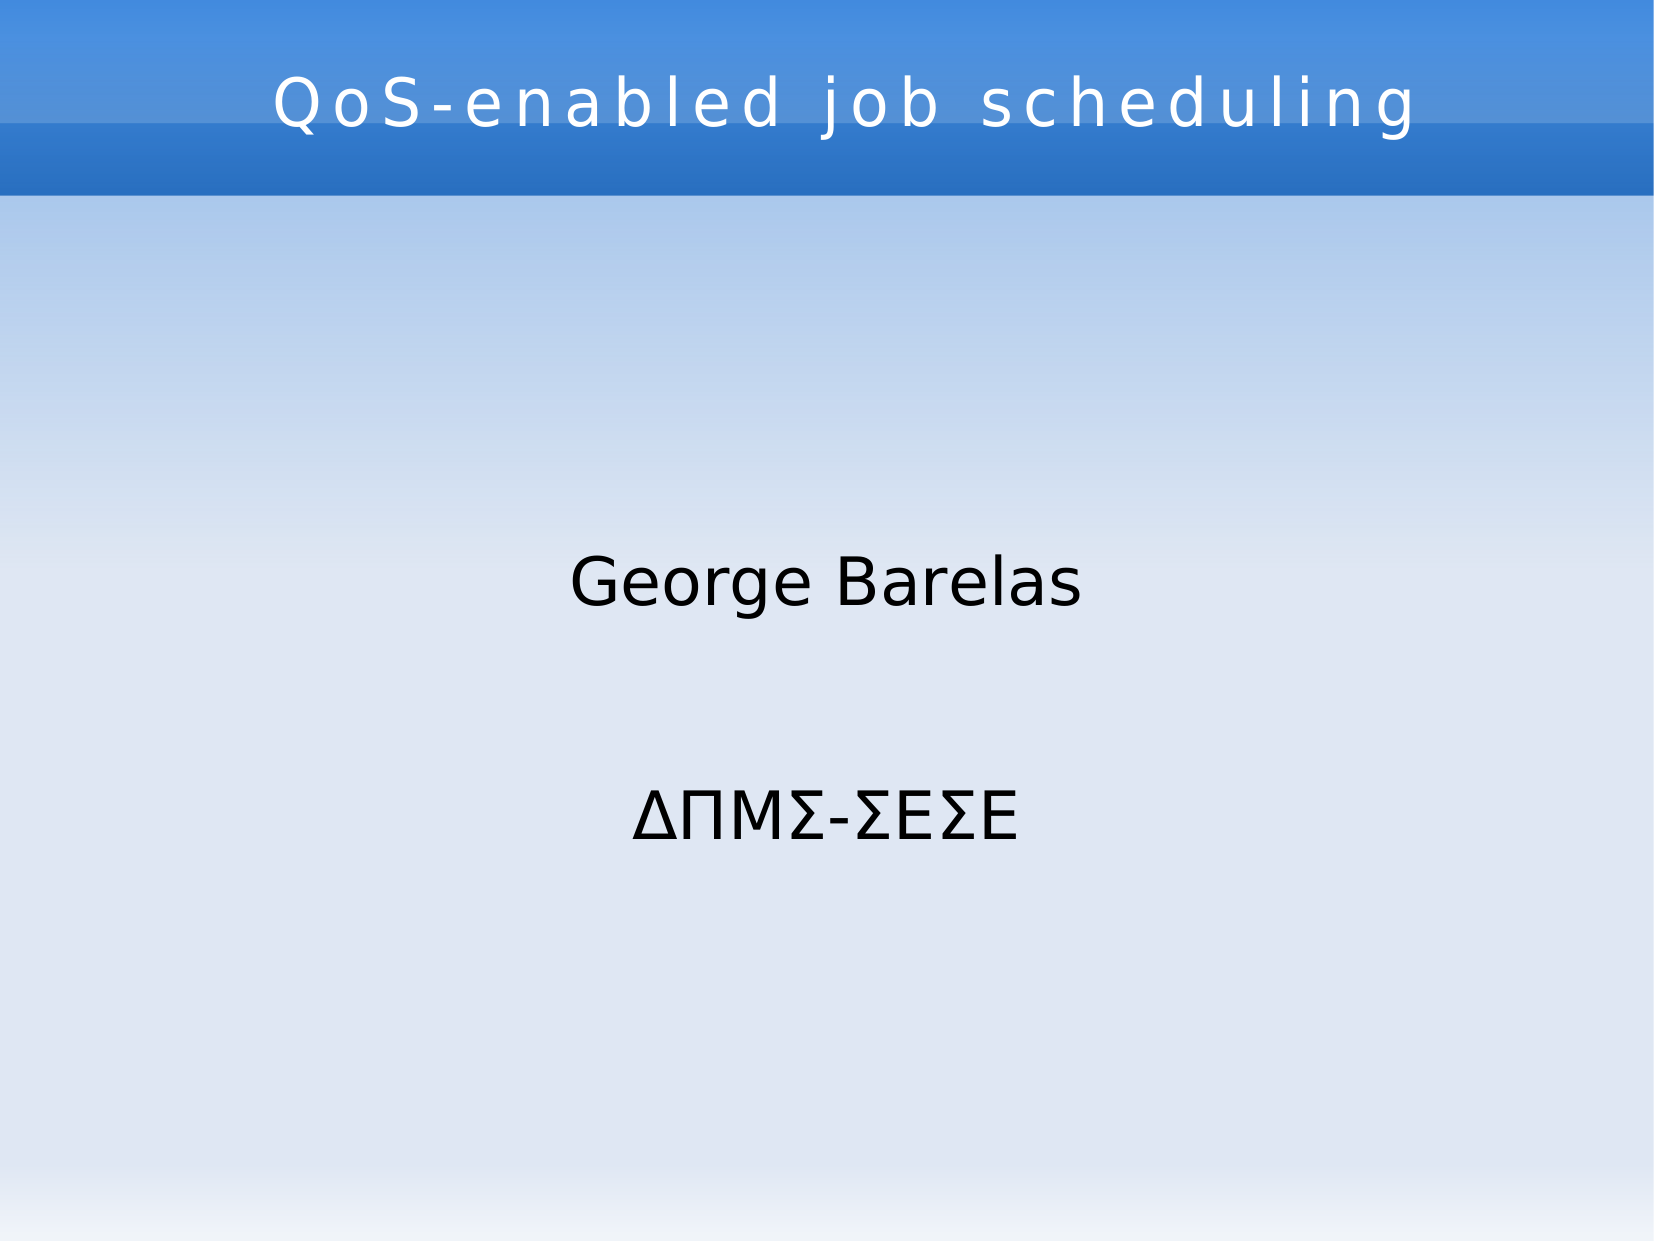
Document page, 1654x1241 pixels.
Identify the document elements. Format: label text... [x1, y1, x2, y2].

subtitle George Barelas ΔΠΜΣ-ΣΕΣΕ [82, 290, 1571, 1109]
picture [0, 0, 1654, 1241]
title QoS-enabled job scheduling [50, 29, 1604, 178]
